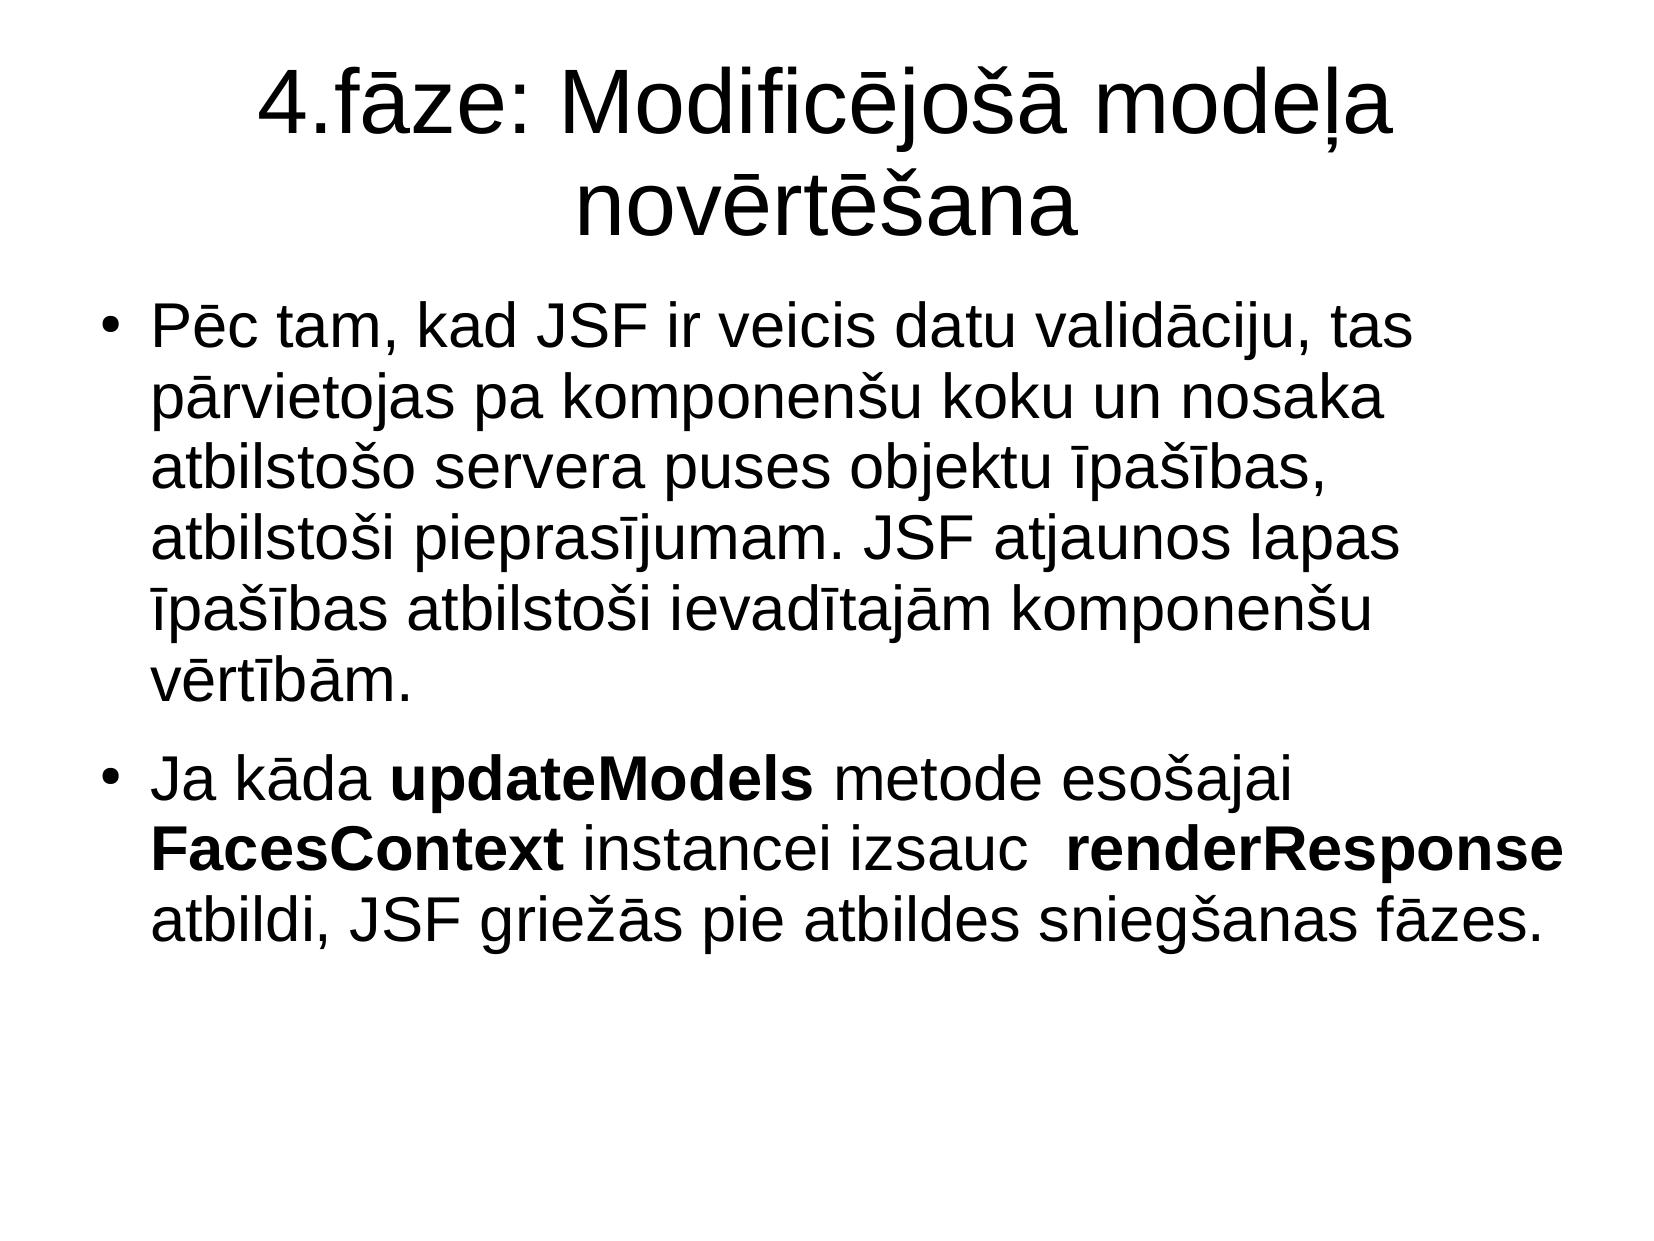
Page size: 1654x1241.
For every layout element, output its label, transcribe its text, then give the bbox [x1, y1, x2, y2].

list Pēc tam, kad JSF ir veicis datu validāciju, tas pārvietojas pa komponenšu koku un nosaka atbilstošo servera puses objektu īpašības, atbilstoši pieprasījumam. JSF atjaunos lapas īpašības atbilstoši ievadītajām komponenšu vērtībām. Ja kāda updateModels metode esošajai FacesContext instancei izsauc renderResponse atbildi, JSF griežās pie atbildes sniegšanas fāzes. [82, 290, 1571, 1010]
title 4.fāze: Modificējošā modeļa novērtēšana [82, 49, 1571, 257]
